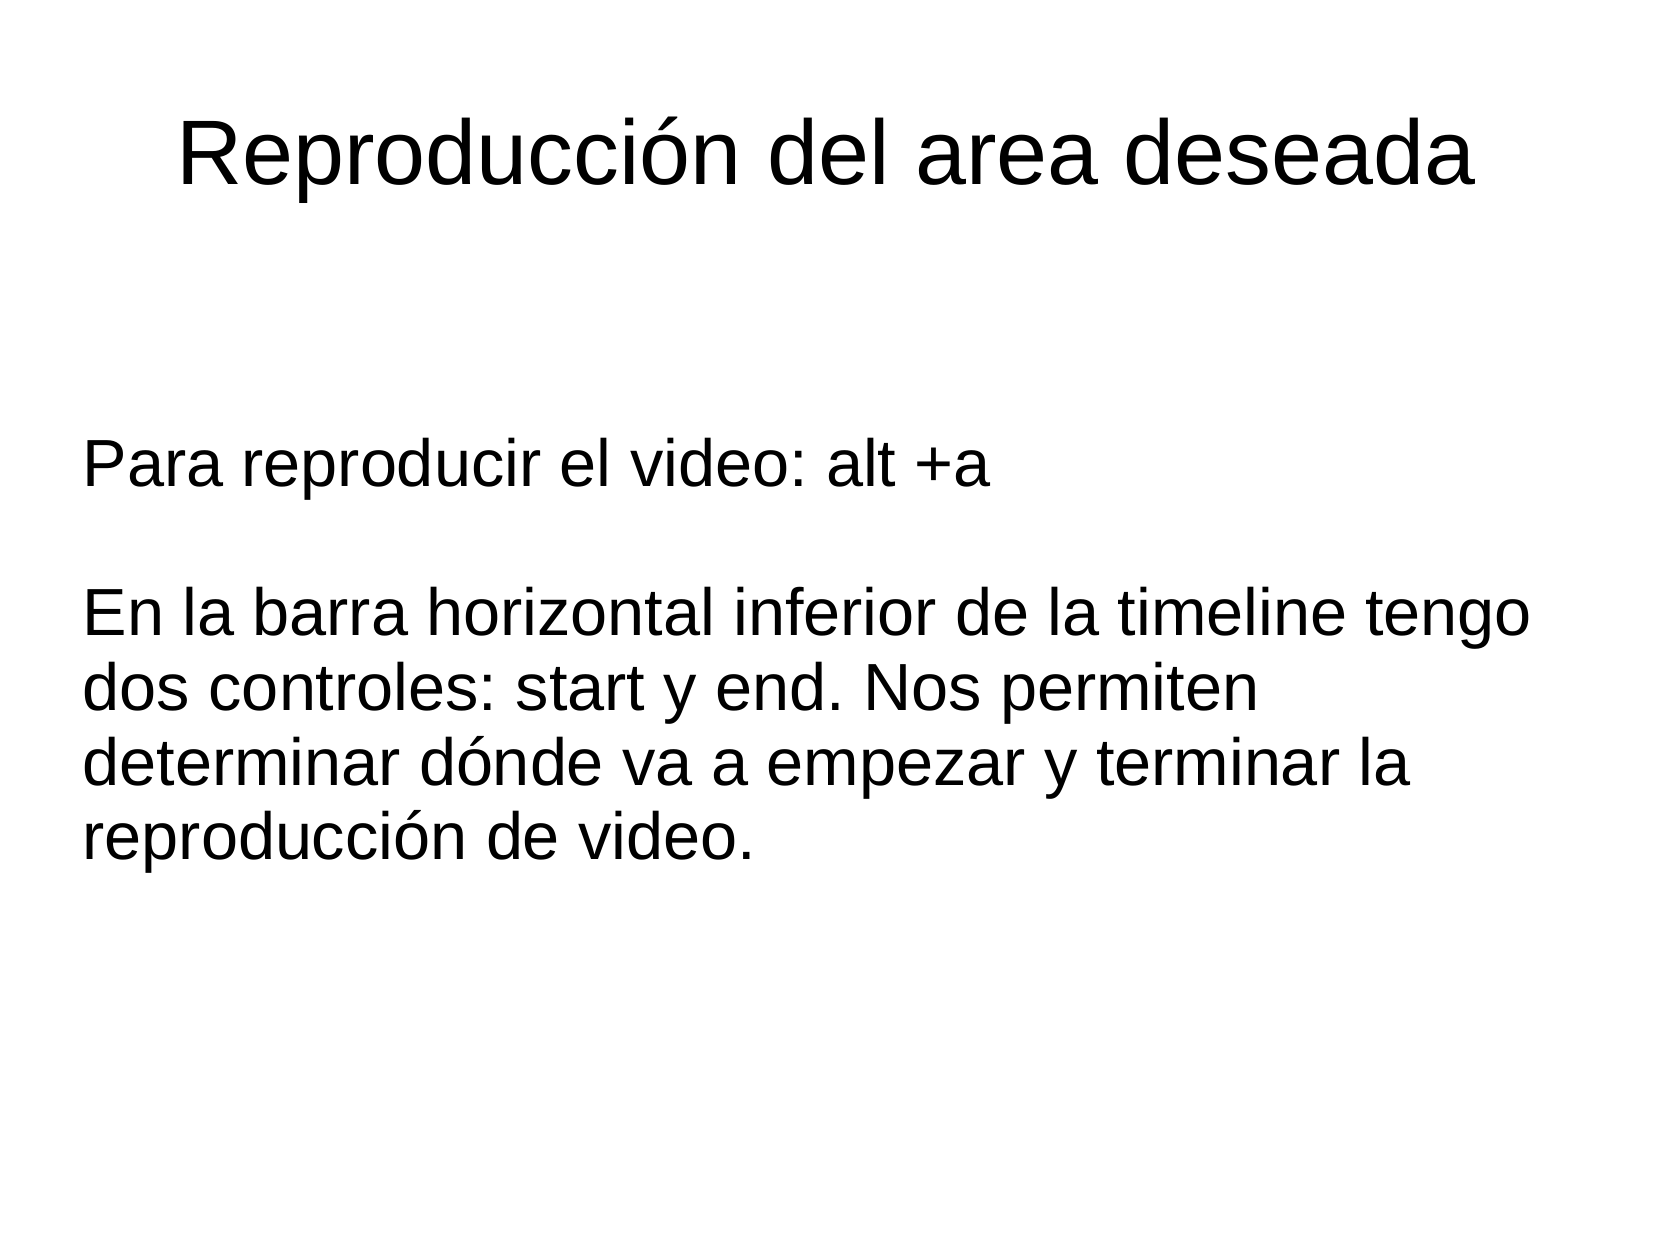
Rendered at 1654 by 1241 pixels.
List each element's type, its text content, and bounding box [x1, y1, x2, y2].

title Reproducción del area deseada [82, 49, 1571, 257]
subtitle Para reproducir el video: alt +a En la barra horizontal inferior de la timeline tengo dos controles: start y end. Nos permiten determinar dónde va a empezar y terminar la reproducción de video. [82, 290, 1571, 1010]
